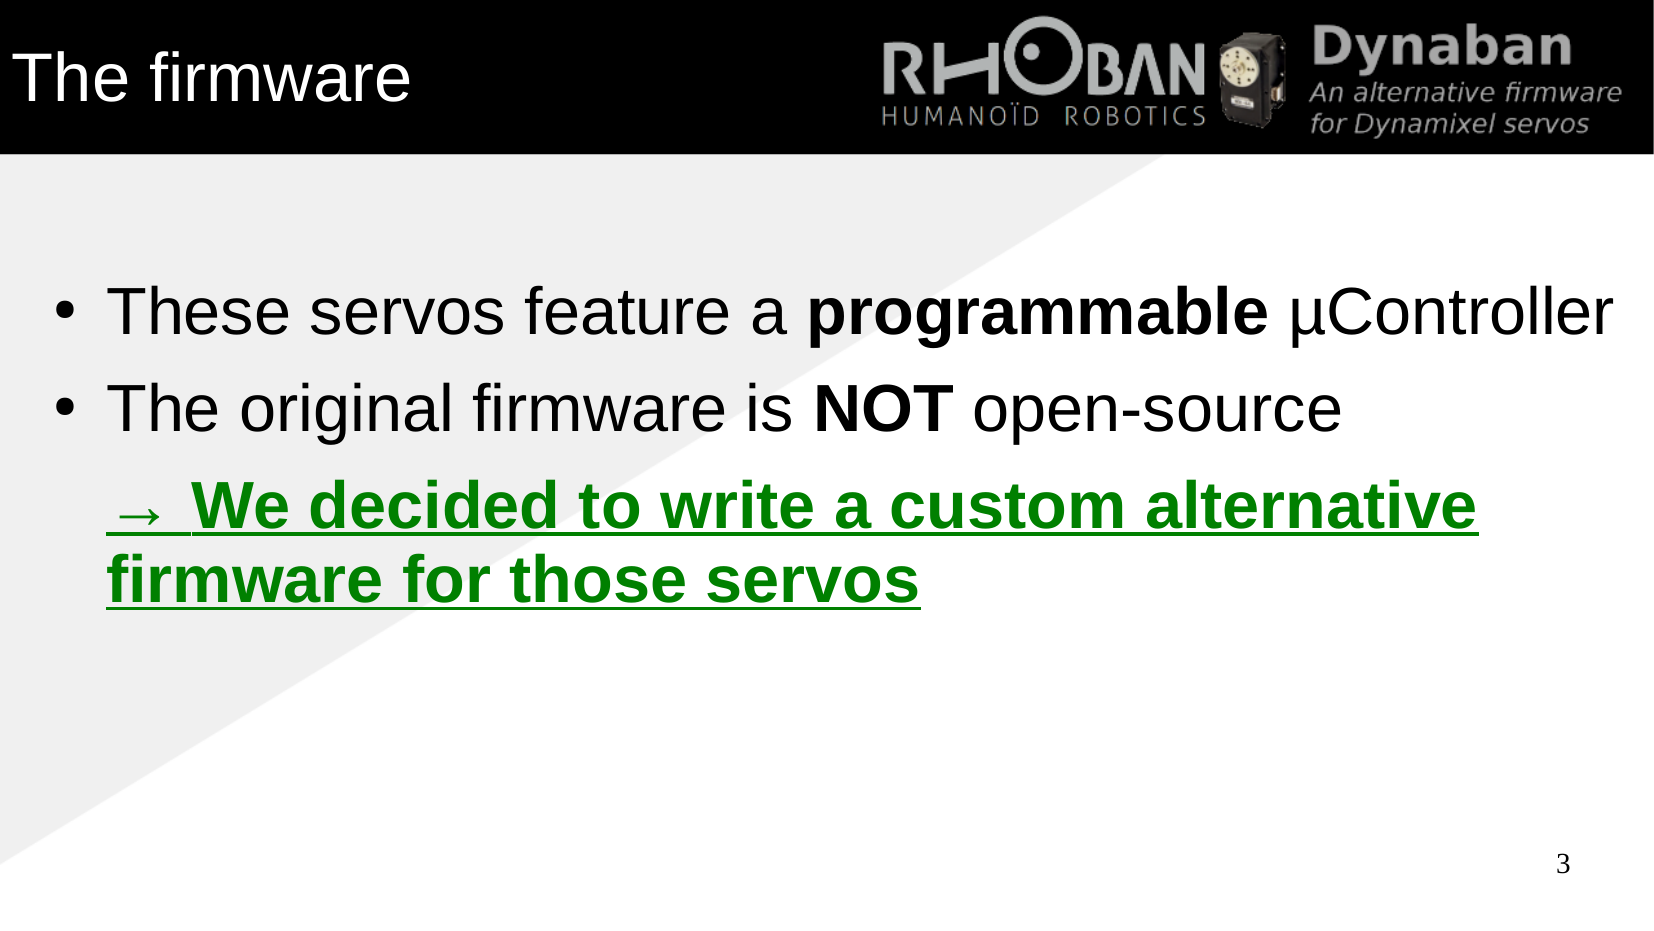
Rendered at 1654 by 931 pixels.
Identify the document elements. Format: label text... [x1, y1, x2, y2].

list These servos feature a programmable µController The original firmware is NOT open-source → We decided to write a custom alternative firmware for those servos [35, 177, 1619, 827]
title The firmware [11, 0, 1501, 156]
picture [0, 0, 1654, 931]
